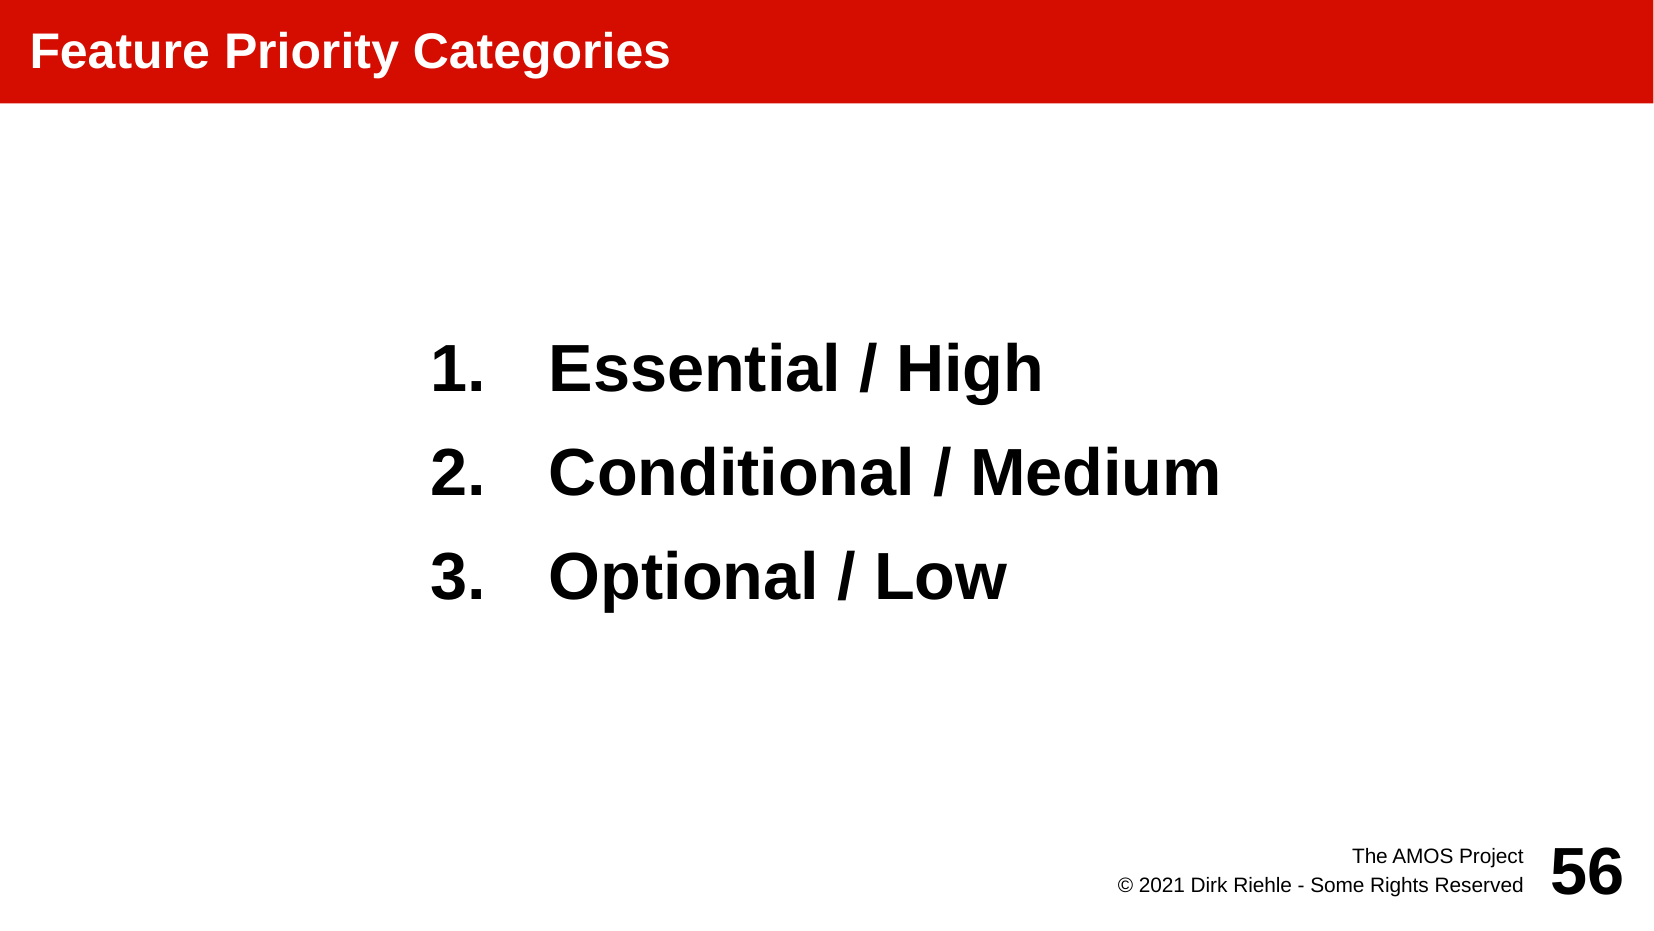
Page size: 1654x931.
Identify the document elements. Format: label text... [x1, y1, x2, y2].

title Feature Priority Categories [0, 0, 1654, 104]
subtitle Essential / High Conditional / Medium Optional / Low [29, 132, 1625, 813]
